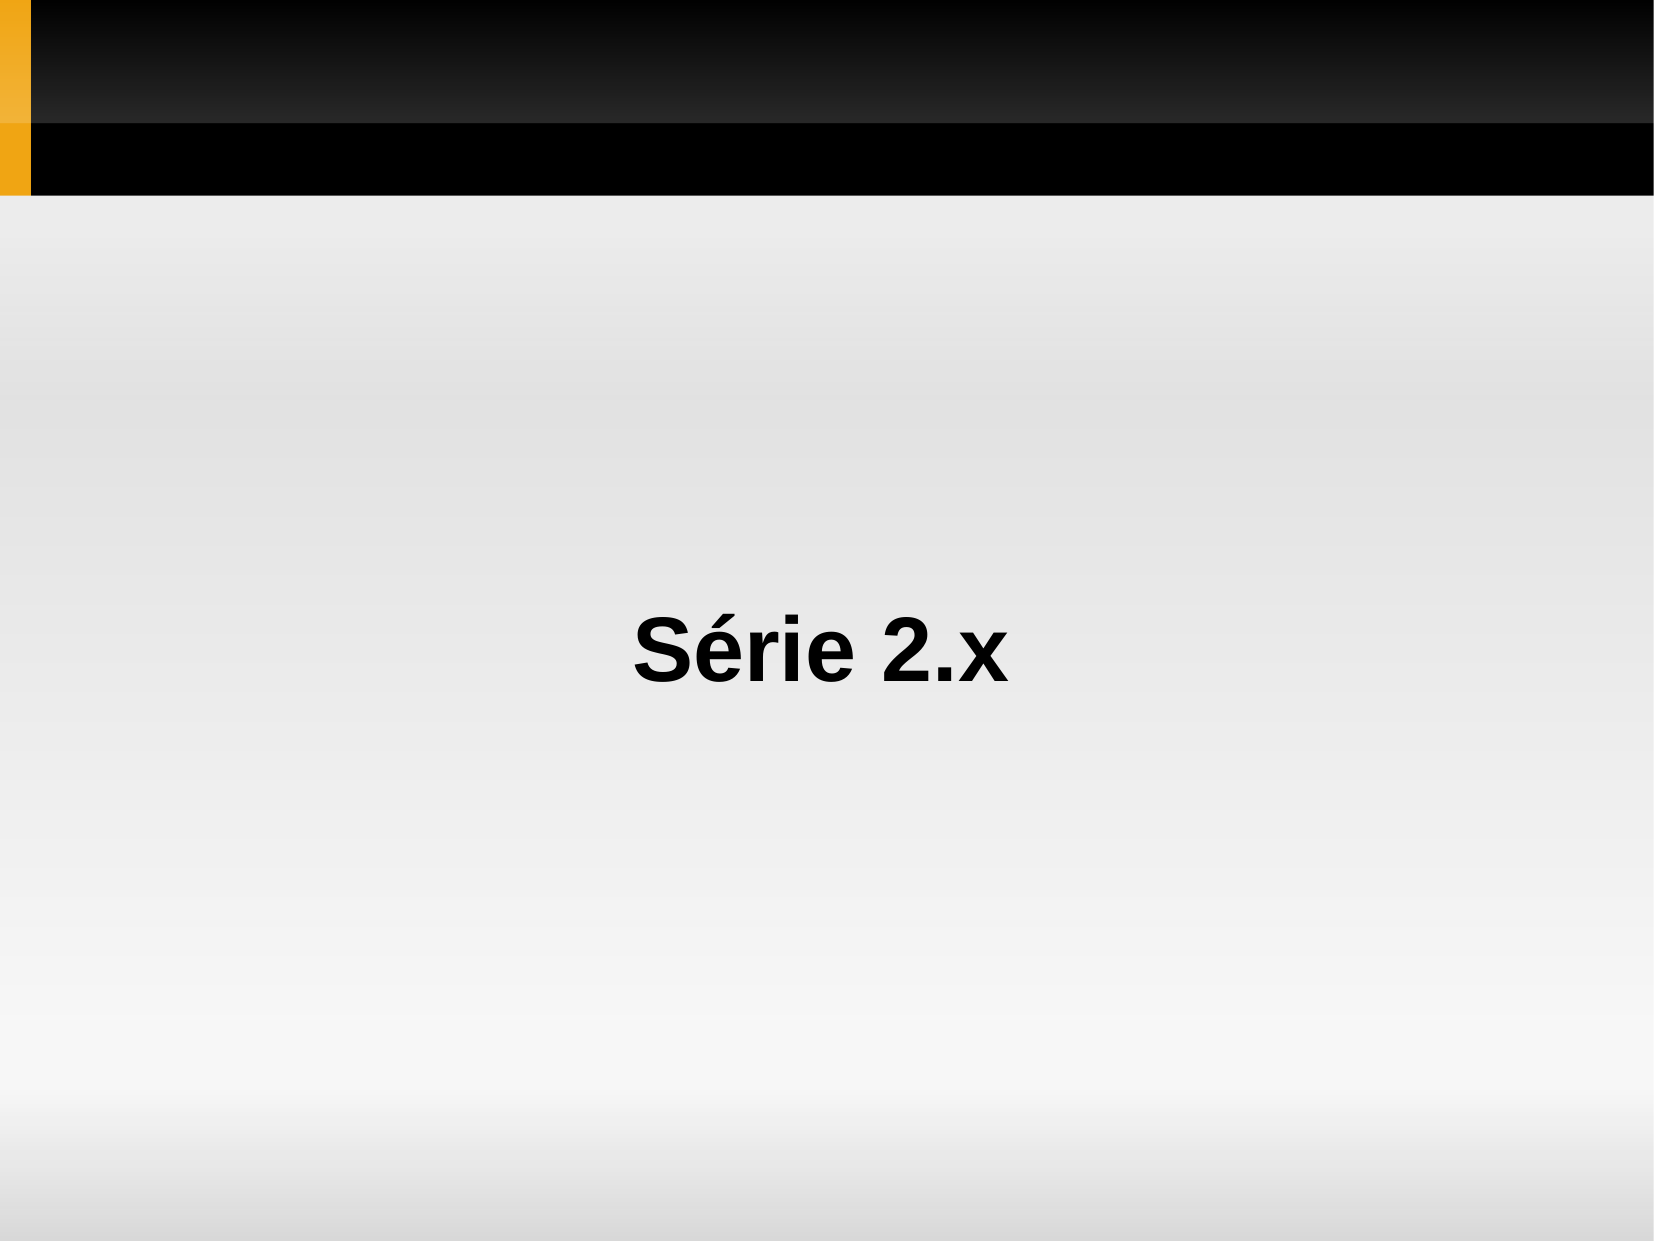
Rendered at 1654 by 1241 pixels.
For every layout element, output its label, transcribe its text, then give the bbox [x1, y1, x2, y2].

picture [0, 0, 1654, 1241]
title Série 2.x [76, 545, 1565, 754]
